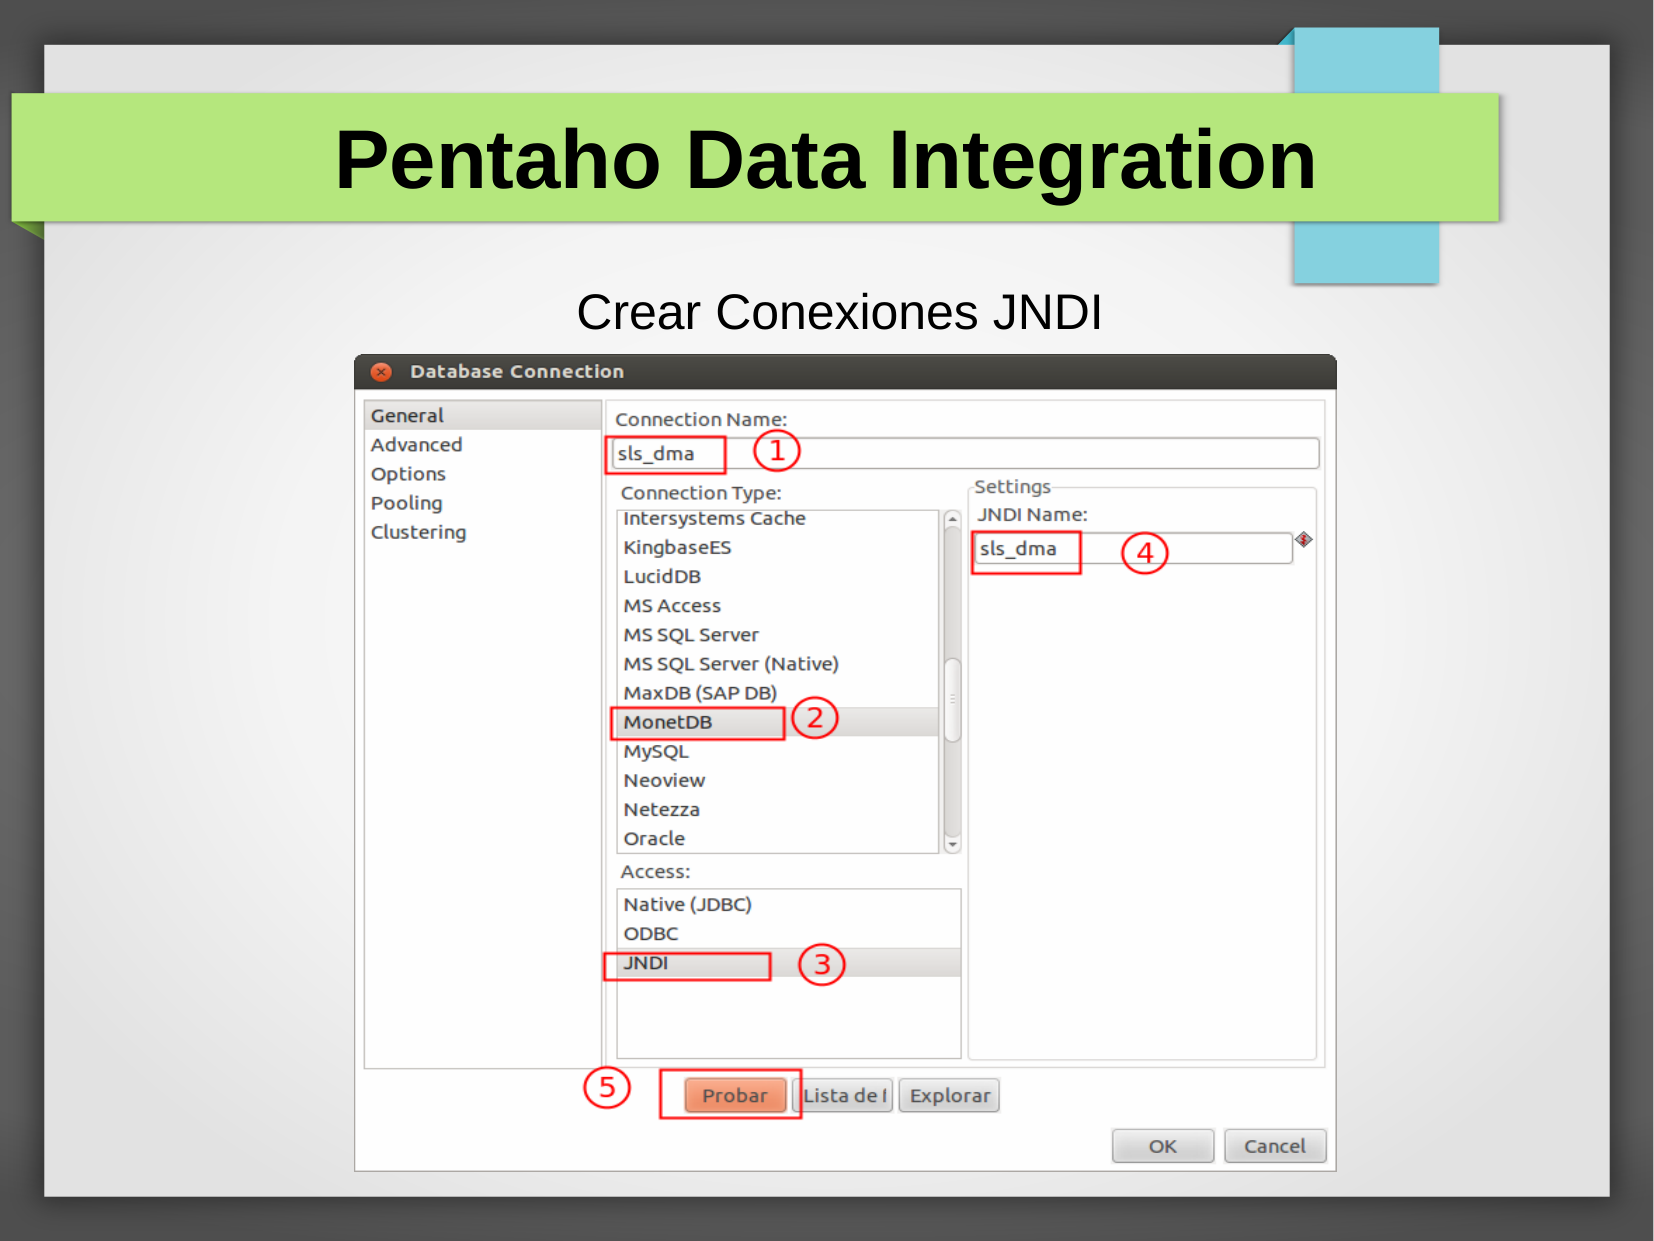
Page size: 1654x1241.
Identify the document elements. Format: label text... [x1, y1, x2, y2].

text_box Crear Conexiones JNDI [561, 276, 1119, 349]
title Pentaho Data Integration [70, 106, 1583, 213]
picture [0, 0, 1654, 1241]
